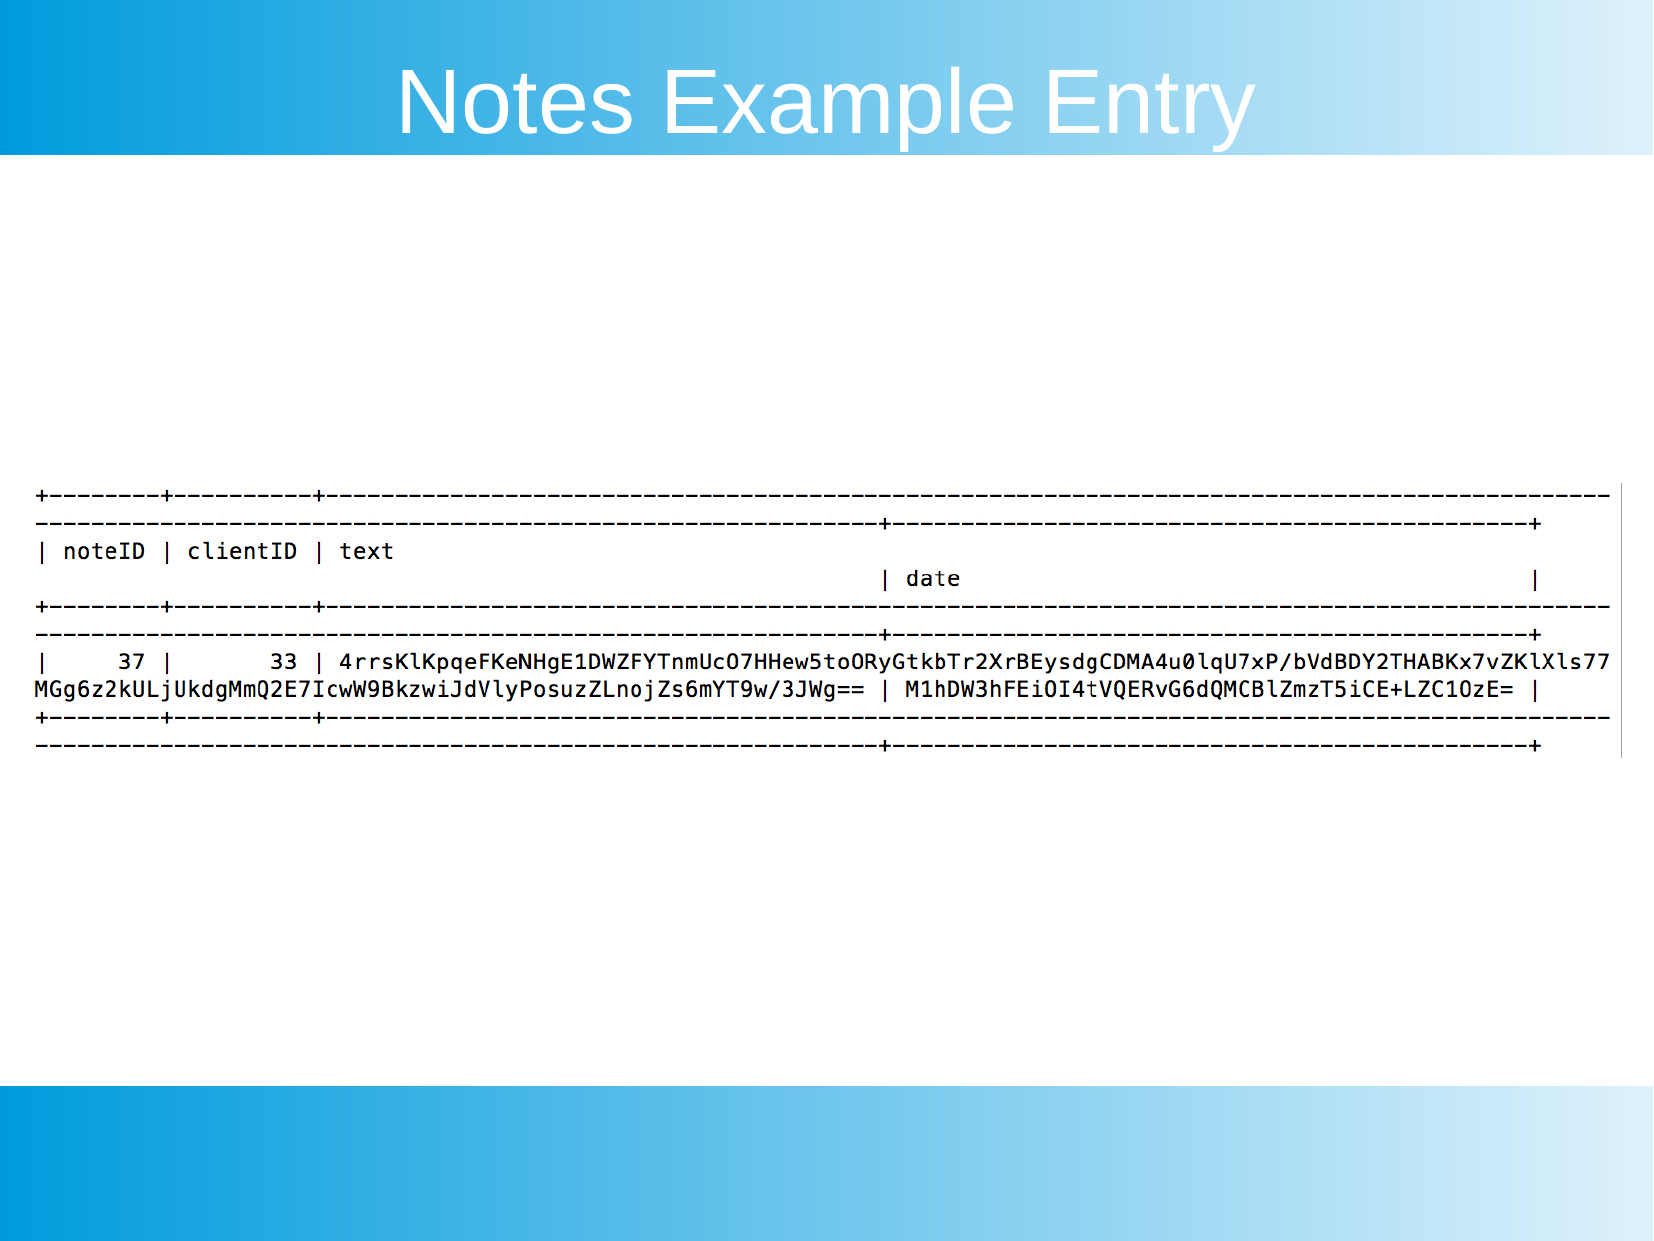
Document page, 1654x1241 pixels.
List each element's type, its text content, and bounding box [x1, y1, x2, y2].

picture [31, 483, 1622, 758]
title Notes Example Entry [82, 49, 1571, 155]
